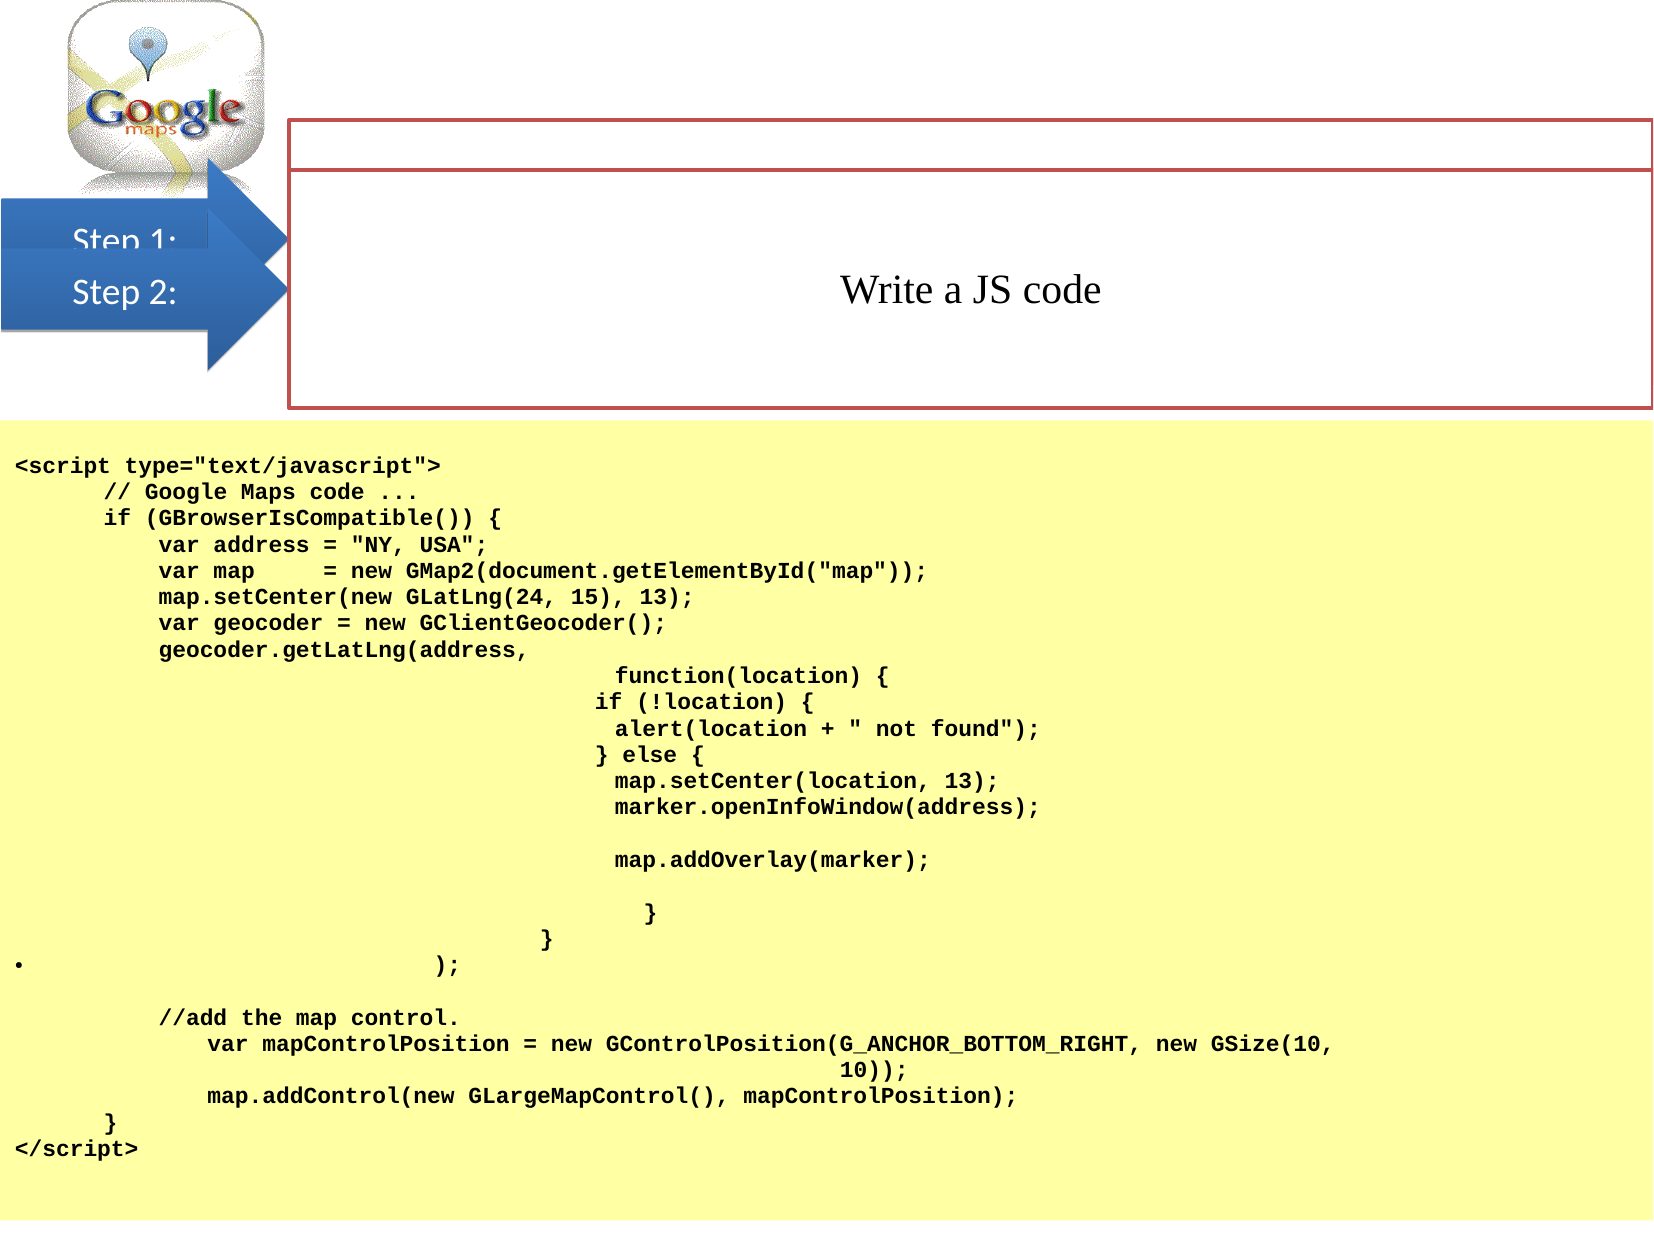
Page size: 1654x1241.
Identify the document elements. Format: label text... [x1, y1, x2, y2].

text_box Step 2: [1, 207, 287, 371]
picture [0, 0, 338, 226]
text_box Go to the Google Maps API documentation site for creating the map: http://code.google.com/apis/maps/documentation/javascript [289, 120, 1654, 168]
text_box Step 1: [1, 157, 287, 264]
text_box Write a JS code [289, 170, 1654, 408]
text_box <script type="text/javascript"> // Google Maps code ... if (GBrowserIsCompatible()) { var address = "NY, USA"; var map = new GMap2(document.getElementById("map")); map.setCenter(new GLatLng(24, 15), 13); var geocoder = new GClientGeocoder(); geocoder.getLatLng(address, function(location) { if (!location) { alert(location + " not found"); } else { map.setCenter(location, 13); marker.openInfoWindow(address); map.addOverlay(marker); } } ); //add the map control. var mapControlPosition = new GControlPosition(G_ANCHOR_BOTTOM_RIGHT, new GSize(10, 10)); map.addControl(new GLargeMapControl(), mapControlPosition); } </script> [0, 420, 1654, 1221]
